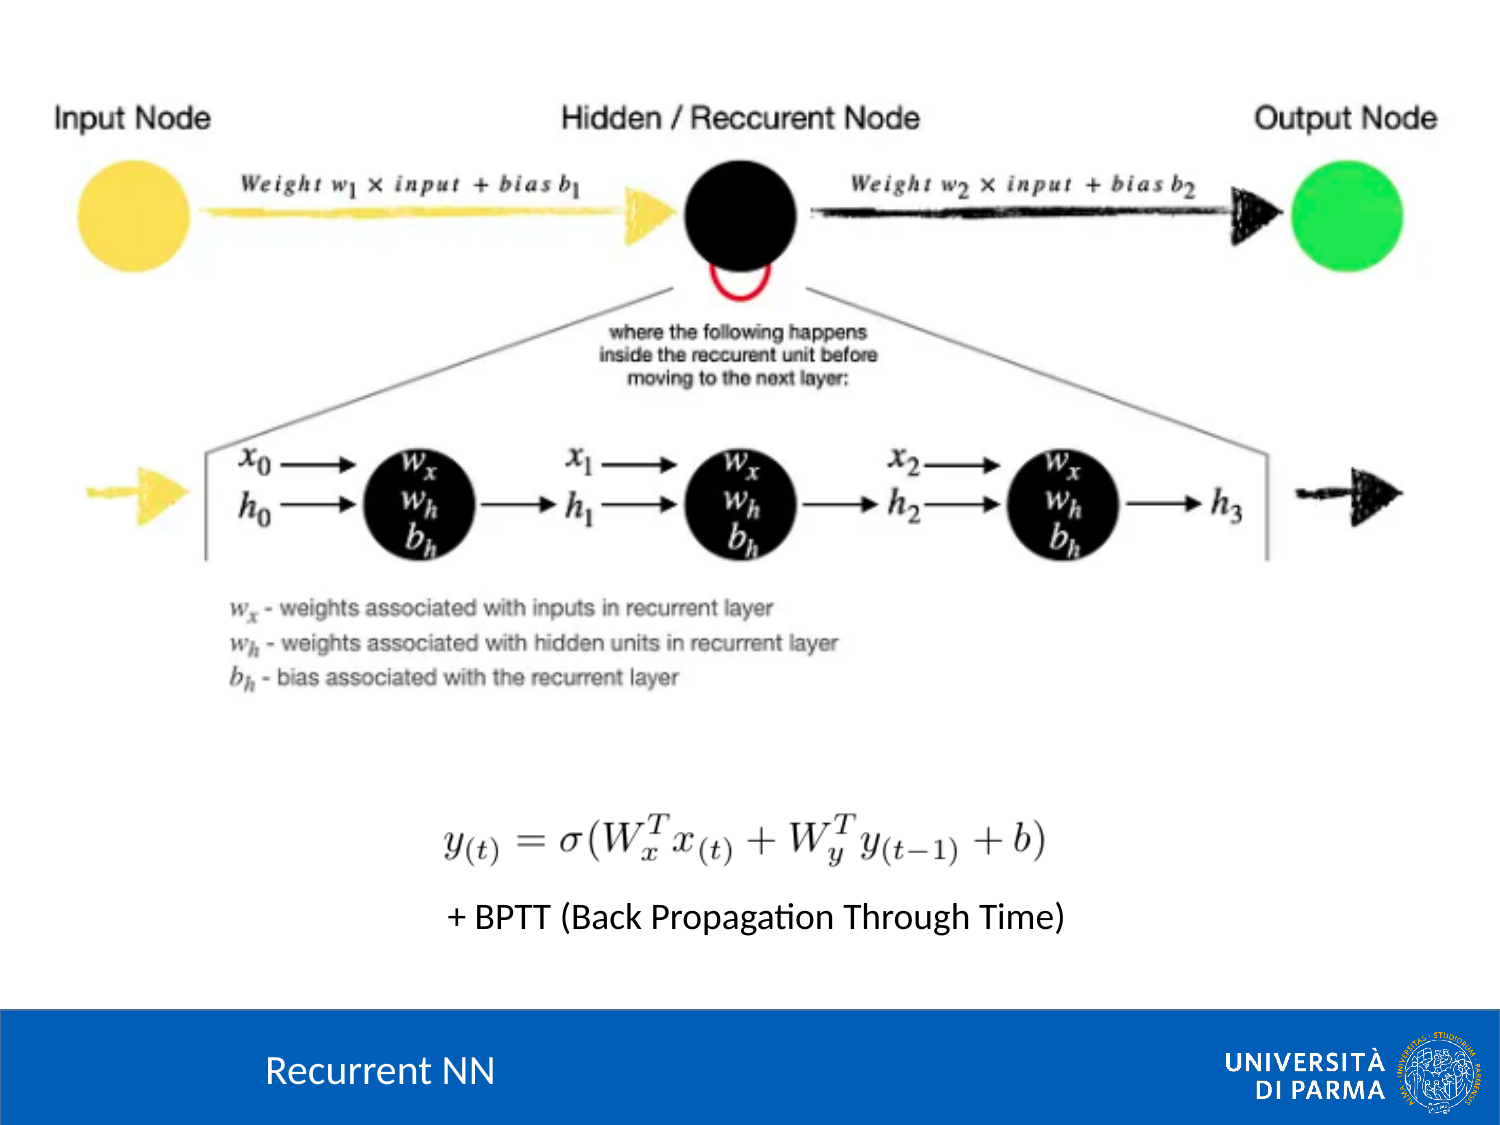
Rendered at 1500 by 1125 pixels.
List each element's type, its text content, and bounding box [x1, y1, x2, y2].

text_box + BPTT (Back Propagation Through Time) [432, 884, 1082, 945]
picture [1226, 1032, 1481, 1114]
picture [15, 77, 1485, 715]
text_box Recurrent NN [250, 1035, 777, 1101]
picture [412, 787, 1068, 886]
text_box [0, 1010, 1500, 1125]
